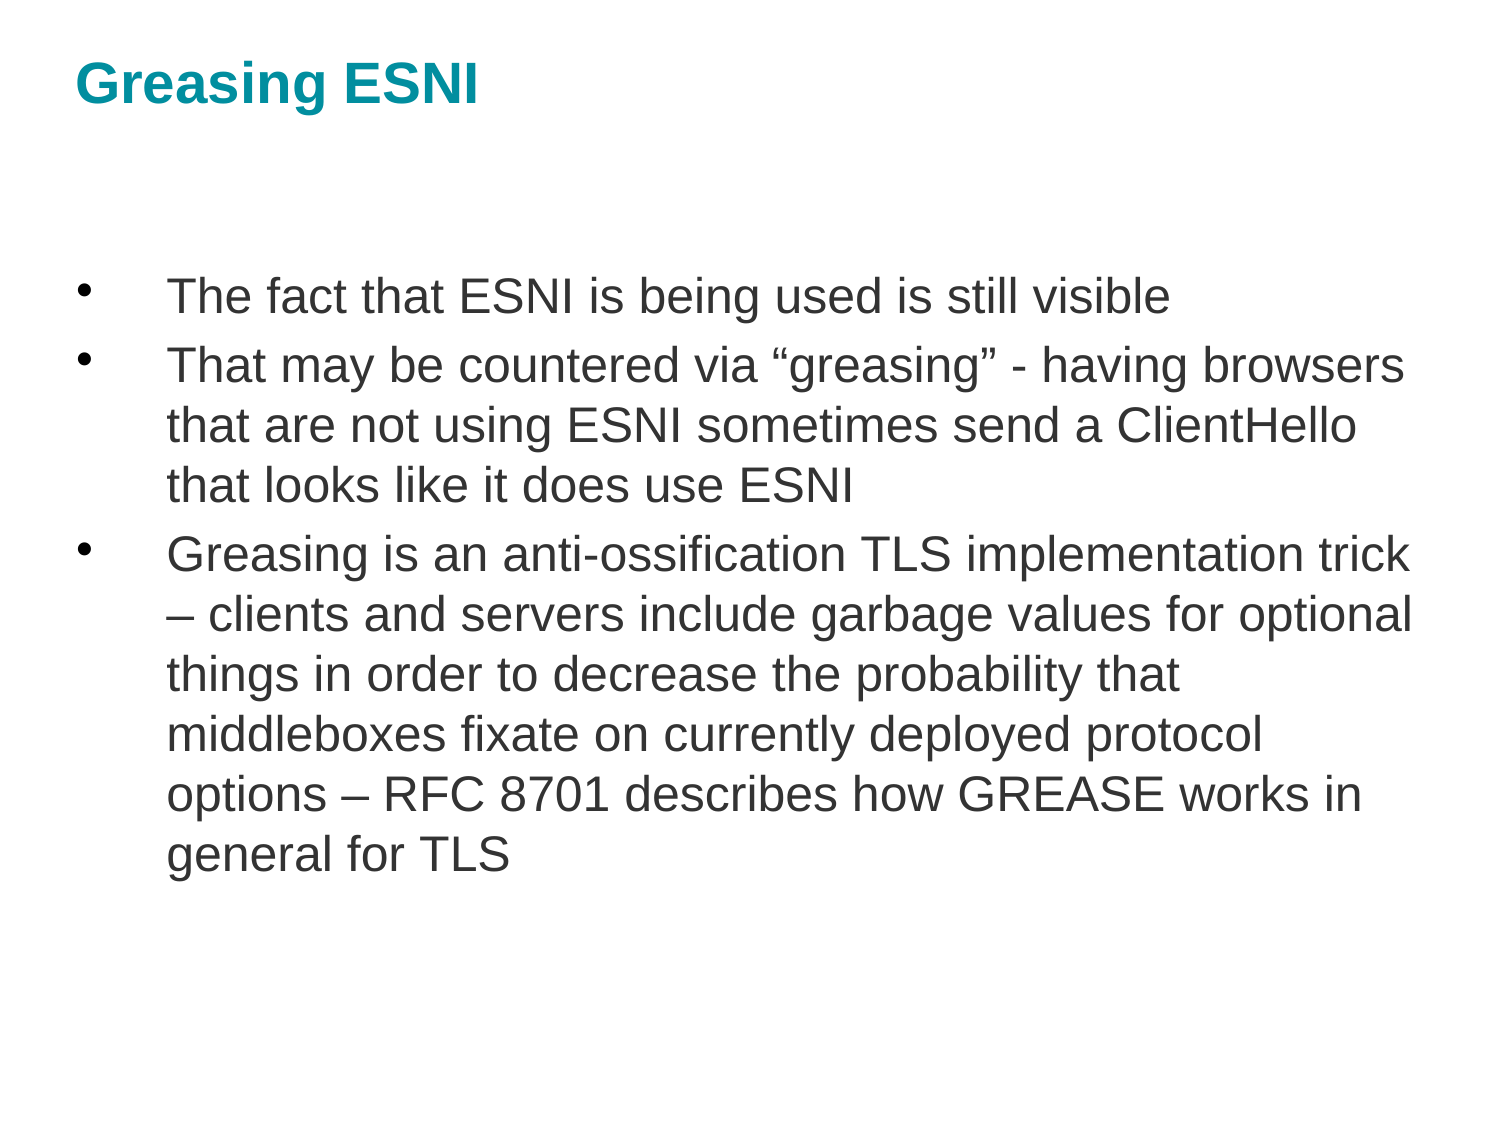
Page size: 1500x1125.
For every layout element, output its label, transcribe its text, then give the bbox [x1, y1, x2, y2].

title Greasing ESNI [75, 44, 1426, 233]
list The fact that ESNI is being used is still visible That may be countered via “greasing” - having browsers that are not using ESNI sometimes send a ClientHello that looks like it does use ESNI Greasing is an anti-ossification TLS implementation trick – clients and servers include garbage values for optional things in order to decrease the probability that middleboxes fixate on currently deployed protocol options – RFC 8701 describes how GREASE works in general for TLS [75, 263, 1426, 916]
